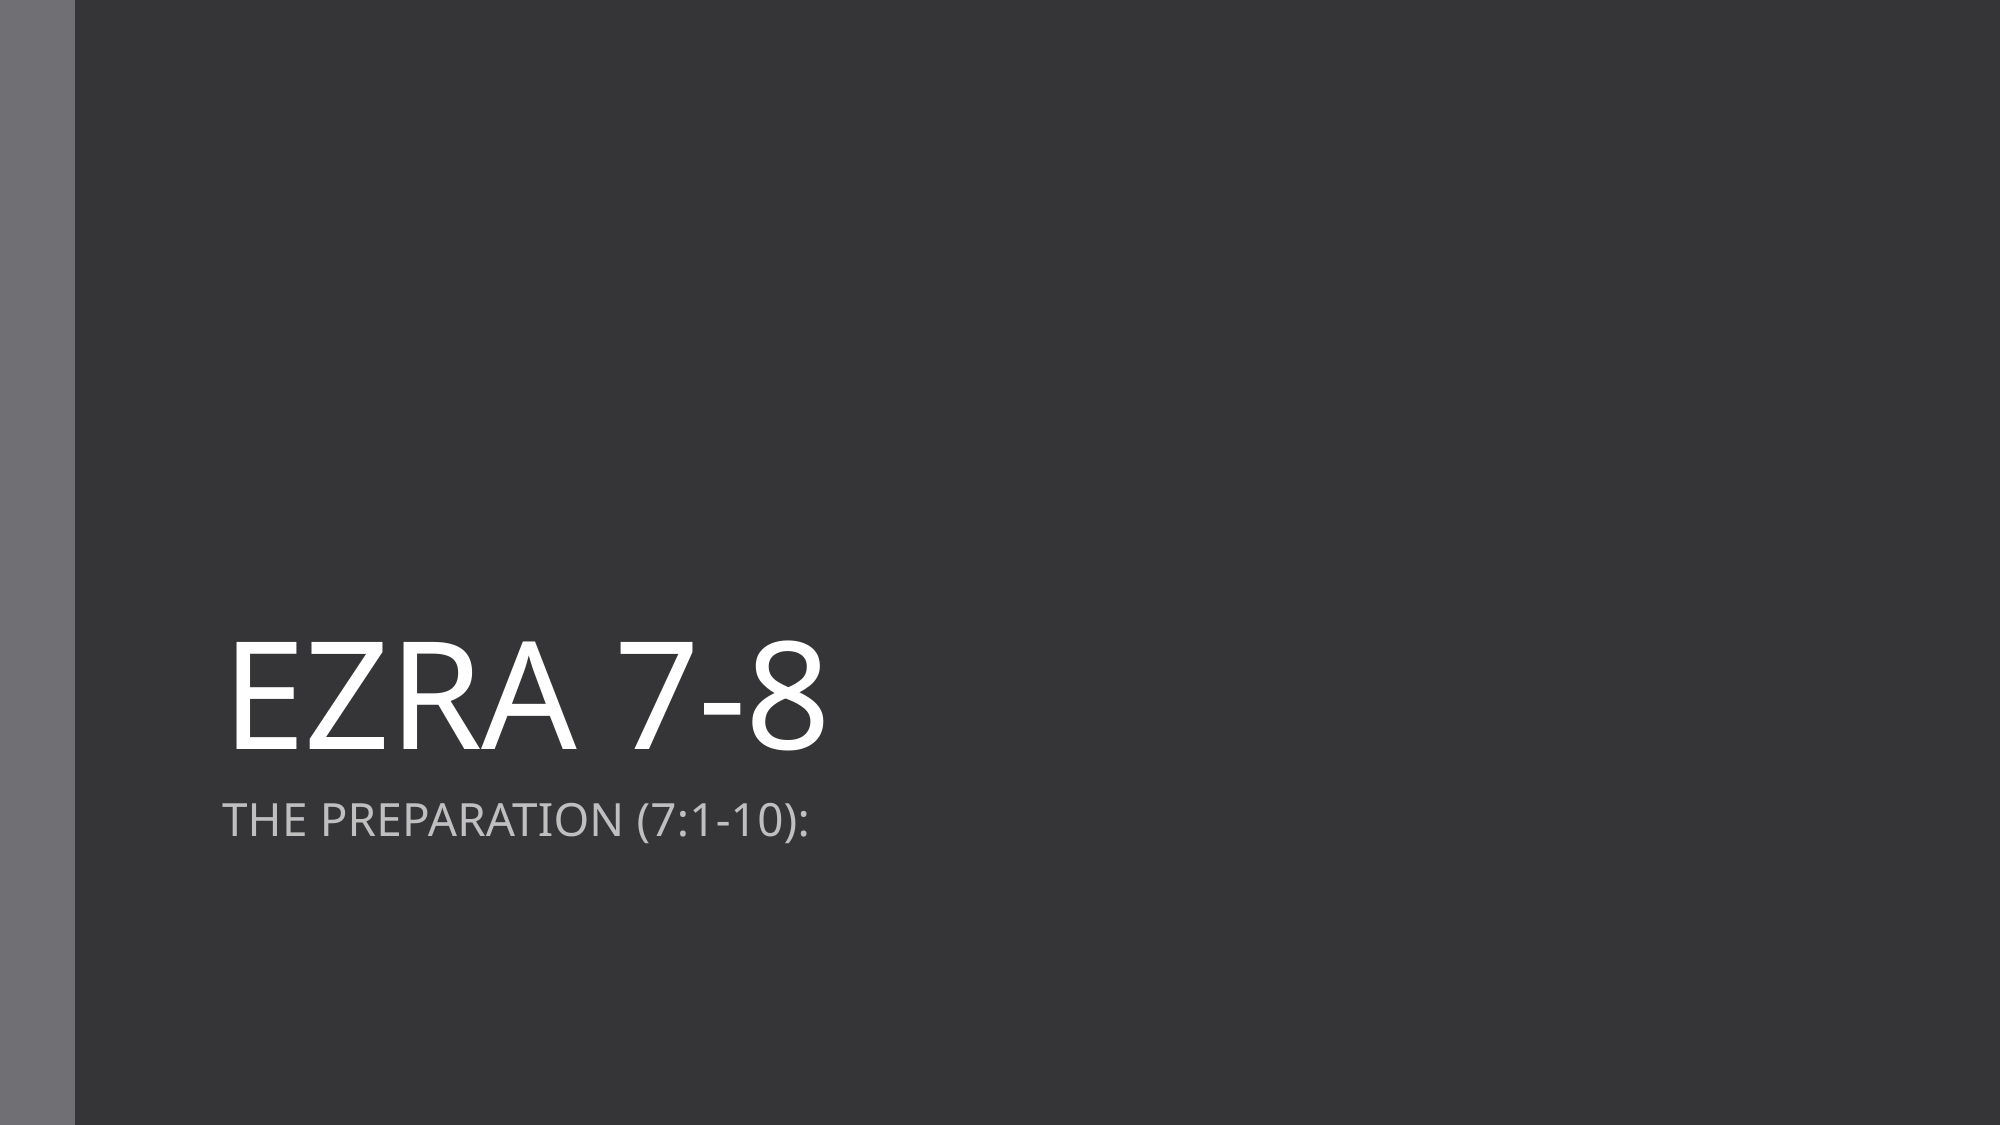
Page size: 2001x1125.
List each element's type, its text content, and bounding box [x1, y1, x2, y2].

subtitle THE PREPARATION (7:1-10): [206, 787, 1752, 1066]
title EZRA 7-8 [206, 124, 1752, 787]
